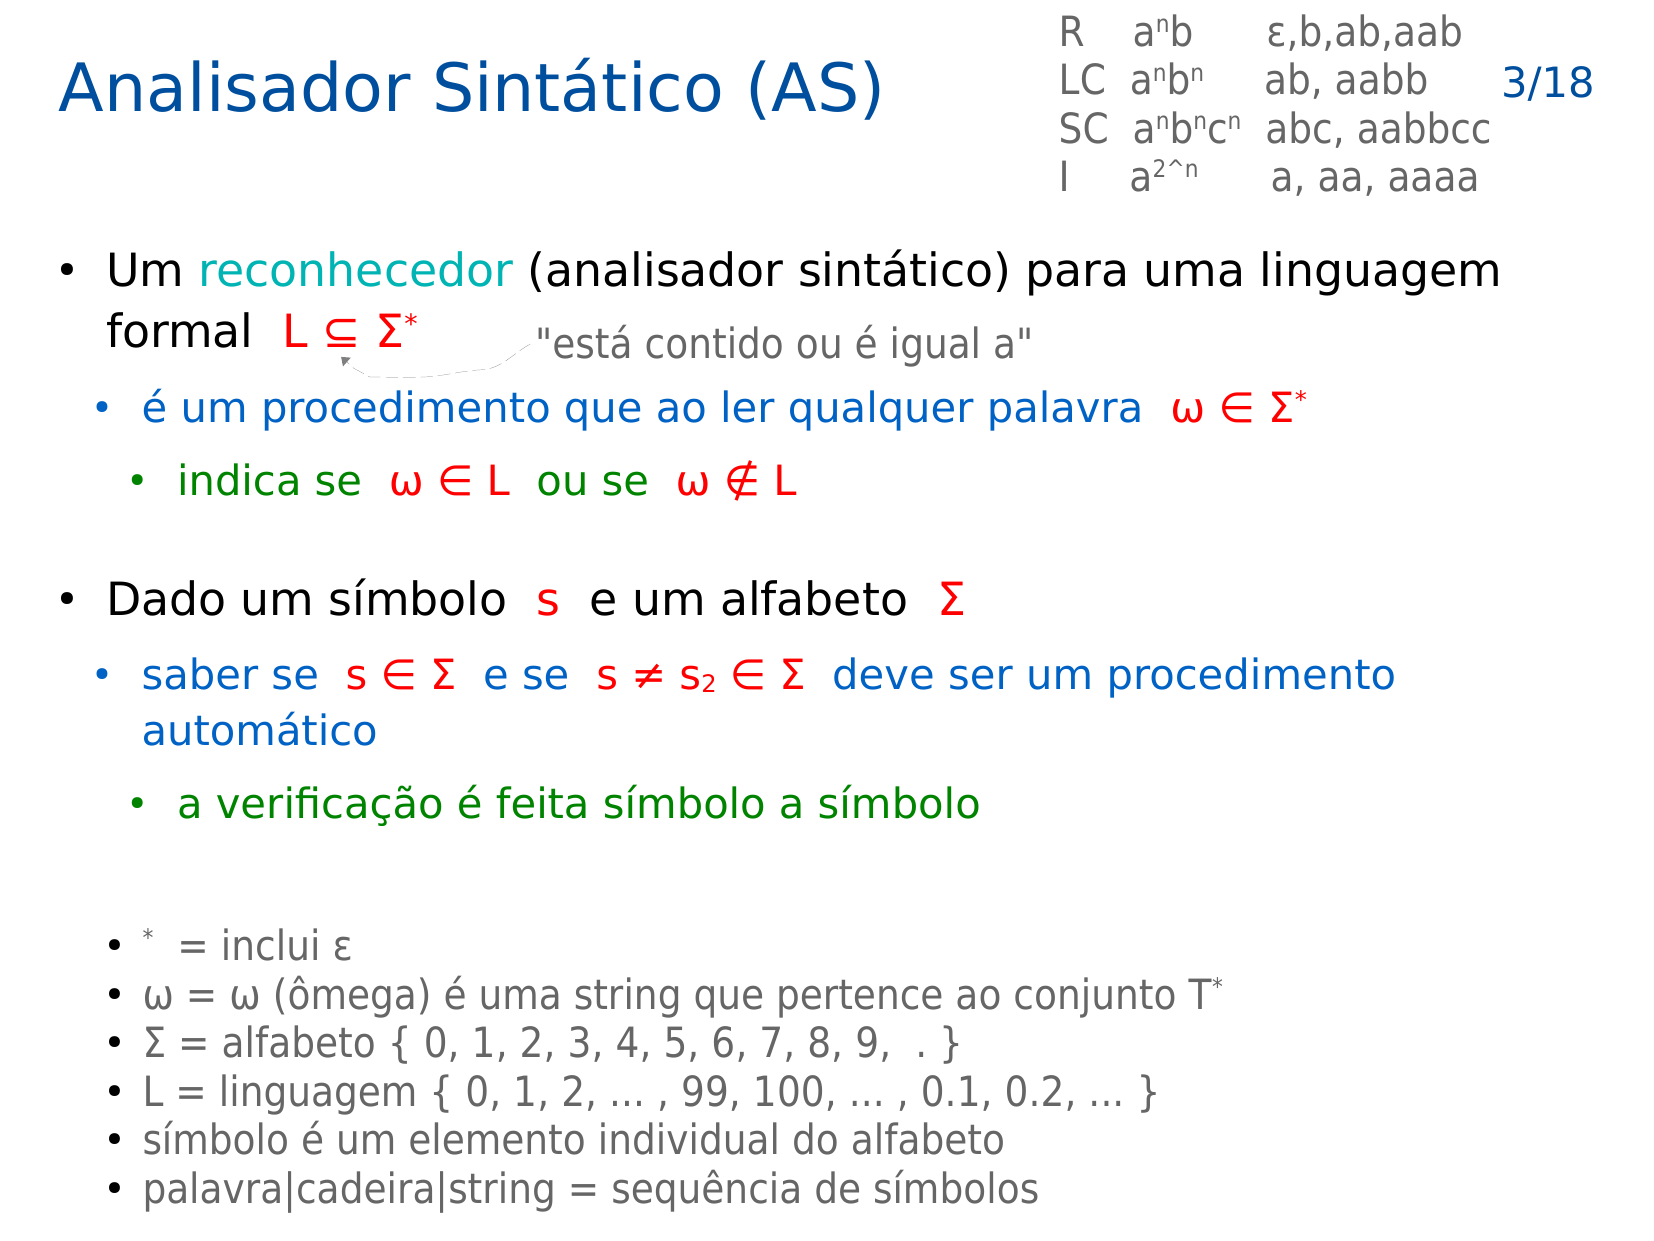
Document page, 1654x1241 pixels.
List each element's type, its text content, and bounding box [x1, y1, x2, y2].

text_box * = inclui ε ω = ω (ômega) é uma string que pertence ao conjunto T* Σ = alfabeto { 0, 1, 2, 3, 4, 5, 6, 7, 8, 9, . } L = linguagem { 0, 1, 2, ... , 99, 100, ... , 0.1, 0.2, ... } símbolo é um elemento individual do alfabeto palavra|cadeira|string = sequência de símbolos [92, 914, 1286, 1241]
title Analisador Sintático (AS) [1563, 29, 1625, 148]
text_box "está contido ou é igual a" [520, 312, 1088, 385]
title Analisador Sintático (AS) [59, 29, 1043, 148]
text_box R anb ε,b,ab,aab LC anbn ab, aabb SC anbncn abc, aabbcc I a2^n a, aa, aaaa [1043, 0, 1563, 243]
list Um reconhecedor (analisador sintático) para uma linguagem formal L ⊆ Σ* é um procedimento que ao ler qualquer palavra ω ∈ Σ* indica se ω ∈ L ou se ω ∉ L Dado um símbolo s e um alfabeto Σ saber se s ∈ Σ e se s ≠ s2 ∈ Σ deve ser um procedimento automático a verificação é feita símbolo a símbolo [59, 236, 1595, 1211]
